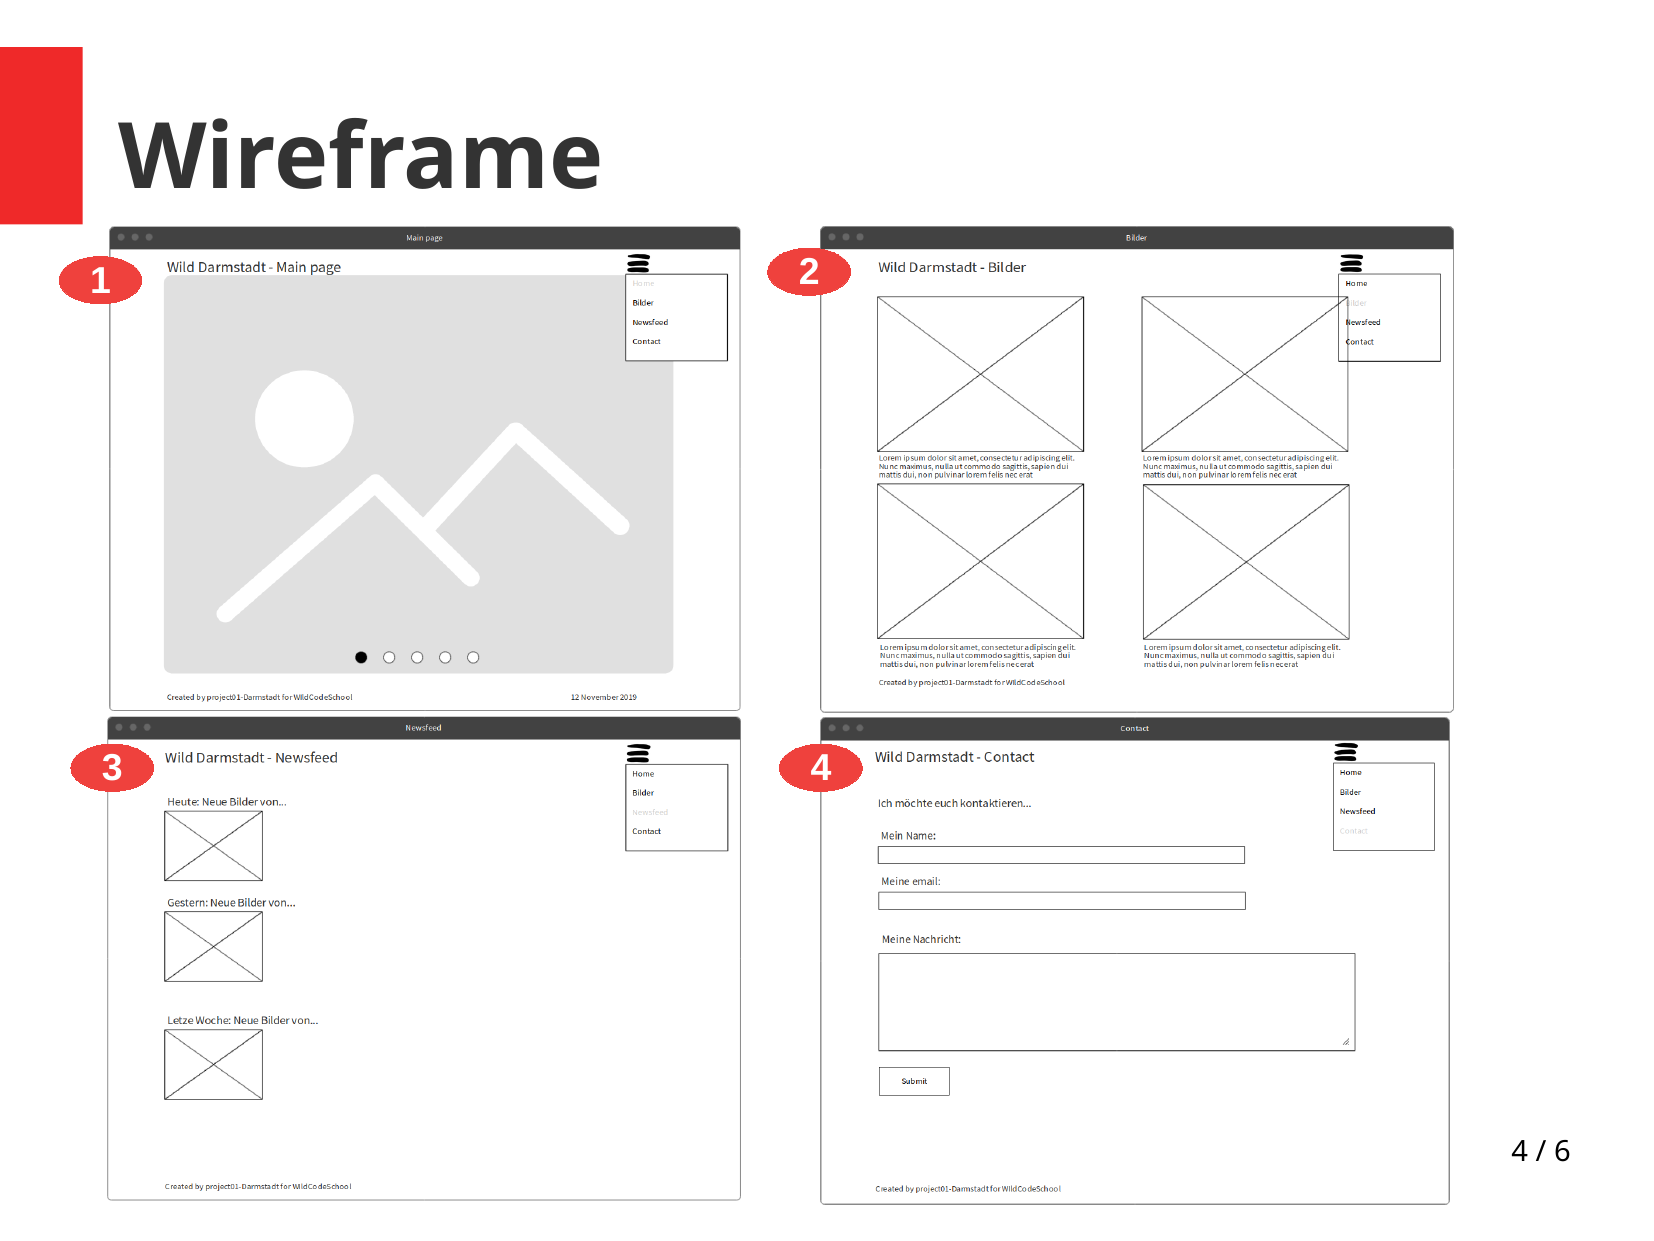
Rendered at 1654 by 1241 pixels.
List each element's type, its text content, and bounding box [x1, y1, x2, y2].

picture [817, 224, 1456, 1209]
picture [106, 224, 745, 1205]
text_box 4 [779, 744, 863, 792]
text_box 2 [767, 248, 851, 296]
text_box 1 [59, 256, 142, 304]
title Wireframe [118, 49, 1571, 257]
text_box 3 [70, 744, 154, 792]
